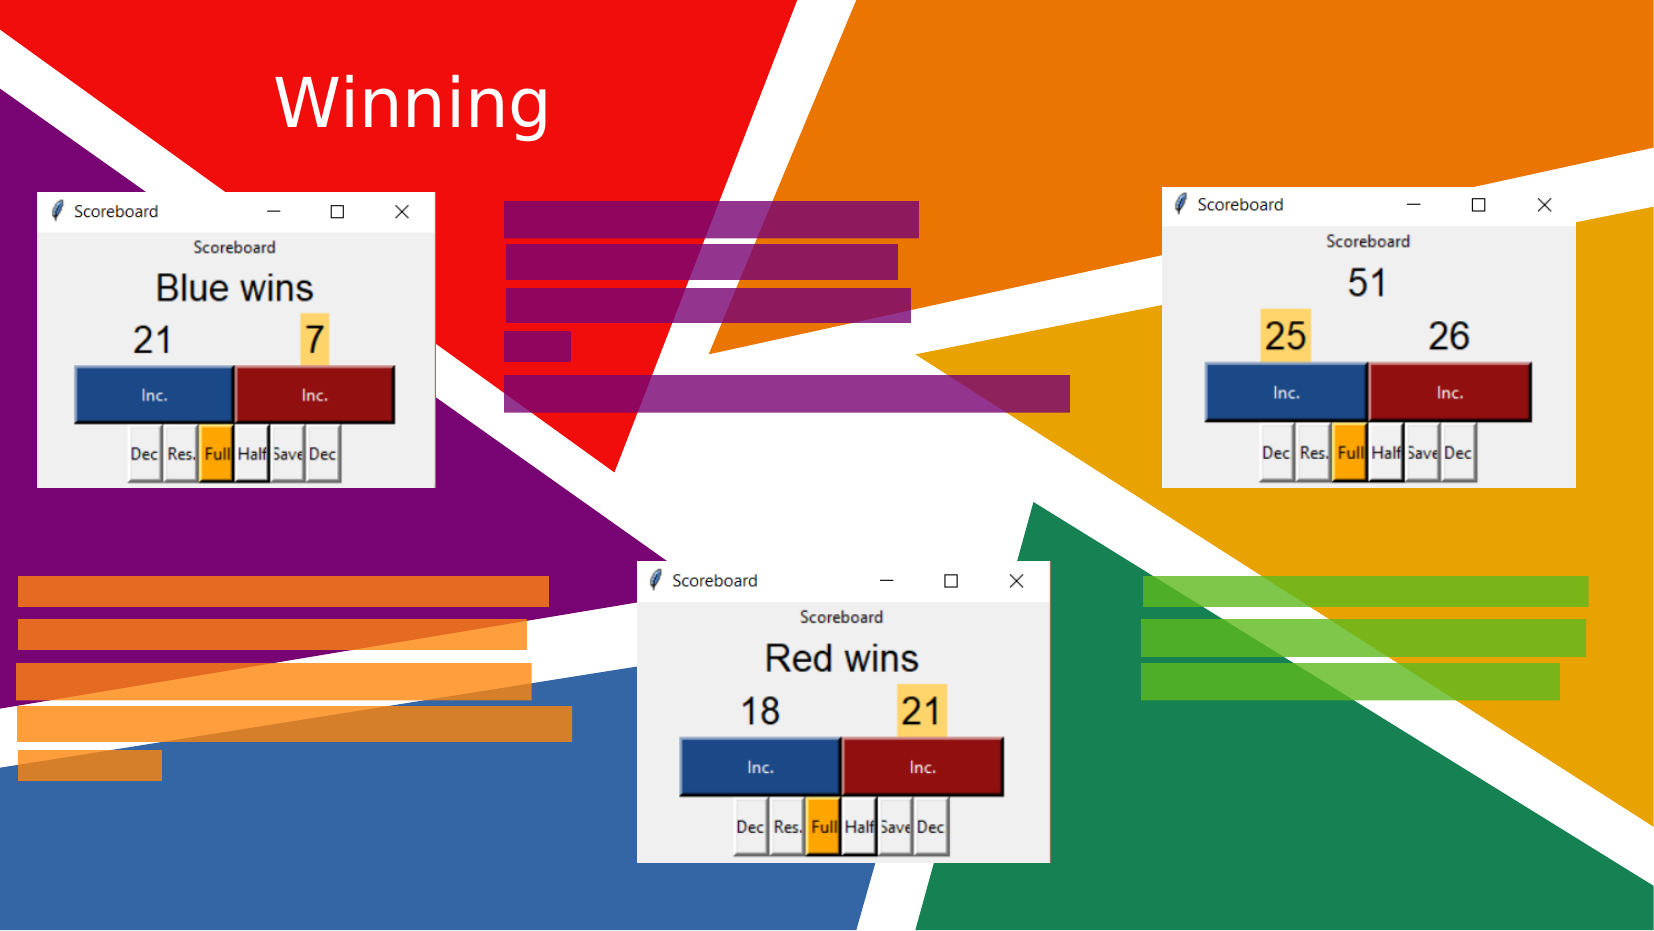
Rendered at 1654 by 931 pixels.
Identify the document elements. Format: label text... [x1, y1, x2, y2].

picture [1162, 187, 1576, 488]
picture [637, 561, 1051, 863]
text_box Both conditions are satisfied in case 1 and case 2 so the game is registered as a win and the buttons (inc) are now inactive [0, 562, 601, 882]
picture [37, 192, 436, 488]
text_box Conditions (AND type) 1a. Score >=21 (full) 1b. Score >=11 (half) and 2. |Blue score–Red score| >=2 [487, 187, 1126, 501]
title Winning [88, 29, 739, 178]
text_box If the conditions are not satisfied then the game continues indefinately. [1125, 562, 1651, 708]
